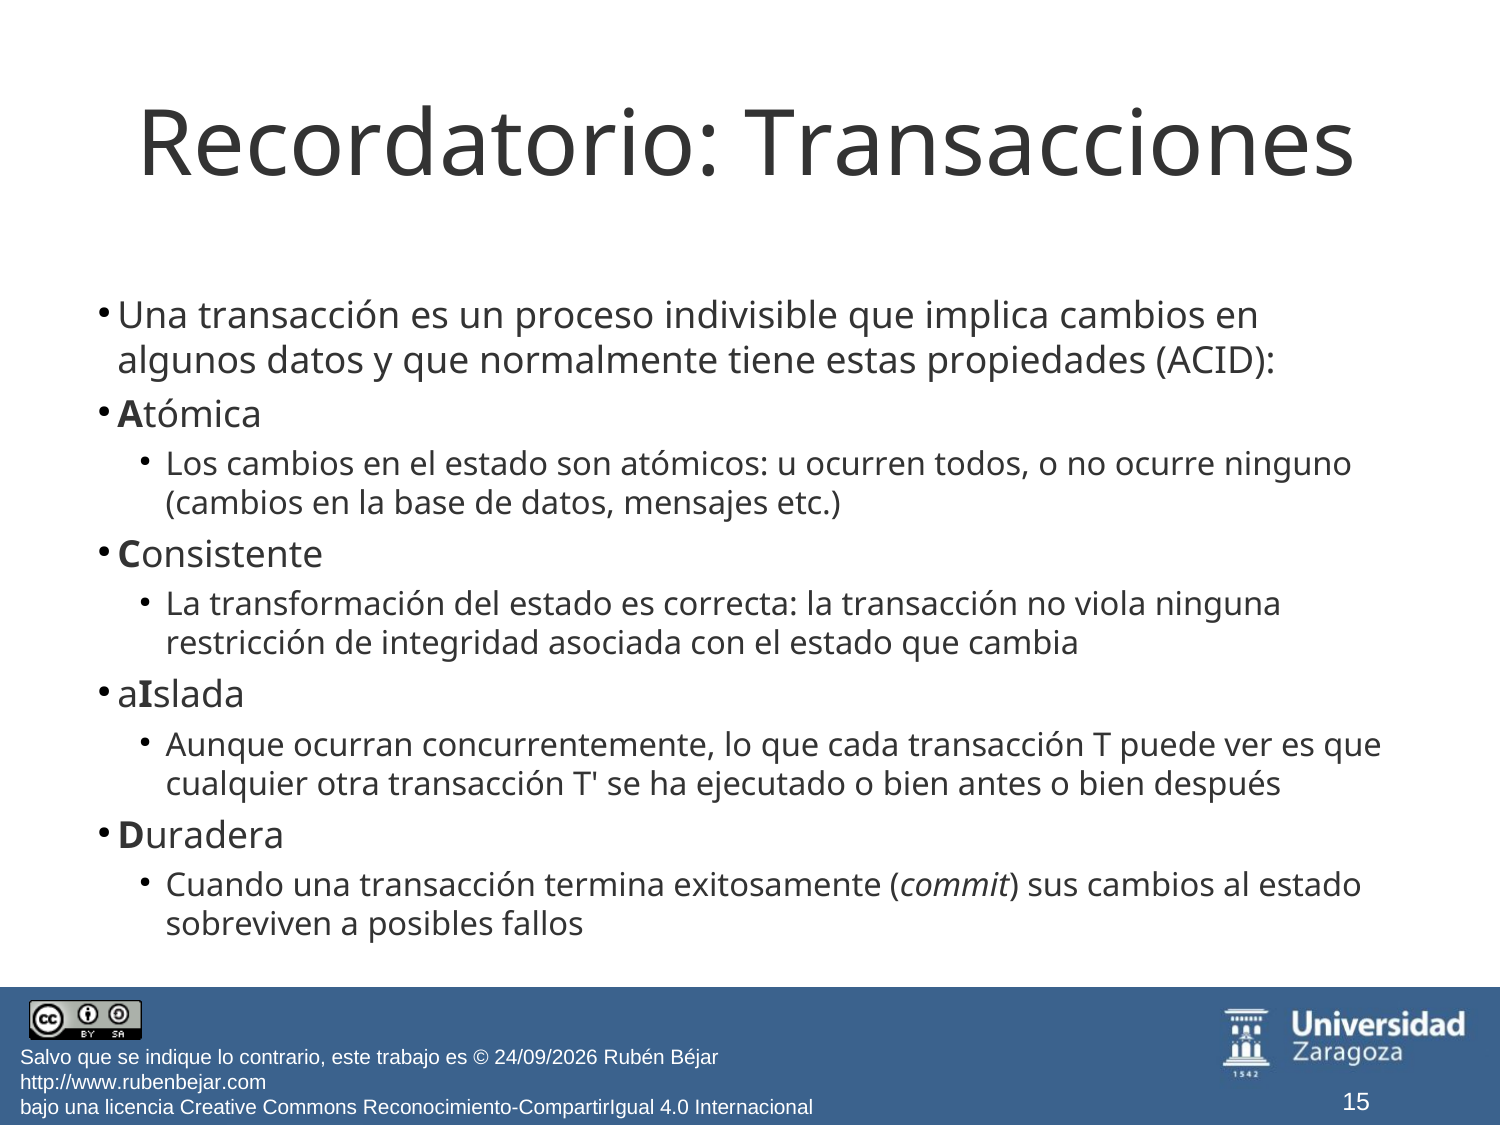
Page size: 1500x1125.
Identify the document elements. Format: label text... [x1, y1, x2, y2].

title Recordatorio: Transacciones [74, 21, 1420, 257]
picture [0, 987, 1500, 1125]
list Una transacción es un proceso indivisible que implica cambios en algunos datos y que normalmente tiene estas propiedades (ACID): Atómica Los cambios en el estado son atómicos: u ocurren todos, o no ocurre ninguno (cambios en la base de datos, mensajes etc.) Consistente La transformación del estado es correcta: la transacción no viola ninguna restricción de integridad asociada con el estado que cambia aIslada Aunque ocurran concurrentemente, lo que cada transacción T puede ver es que cualquier otra transacción T' se ha ejecutado o bien antes o bien después Duradera Cuando una transacción termina exitosamente (commit) sus cambios al estado sobreviven a posibles fallos [82, 283, 1418, 957]
